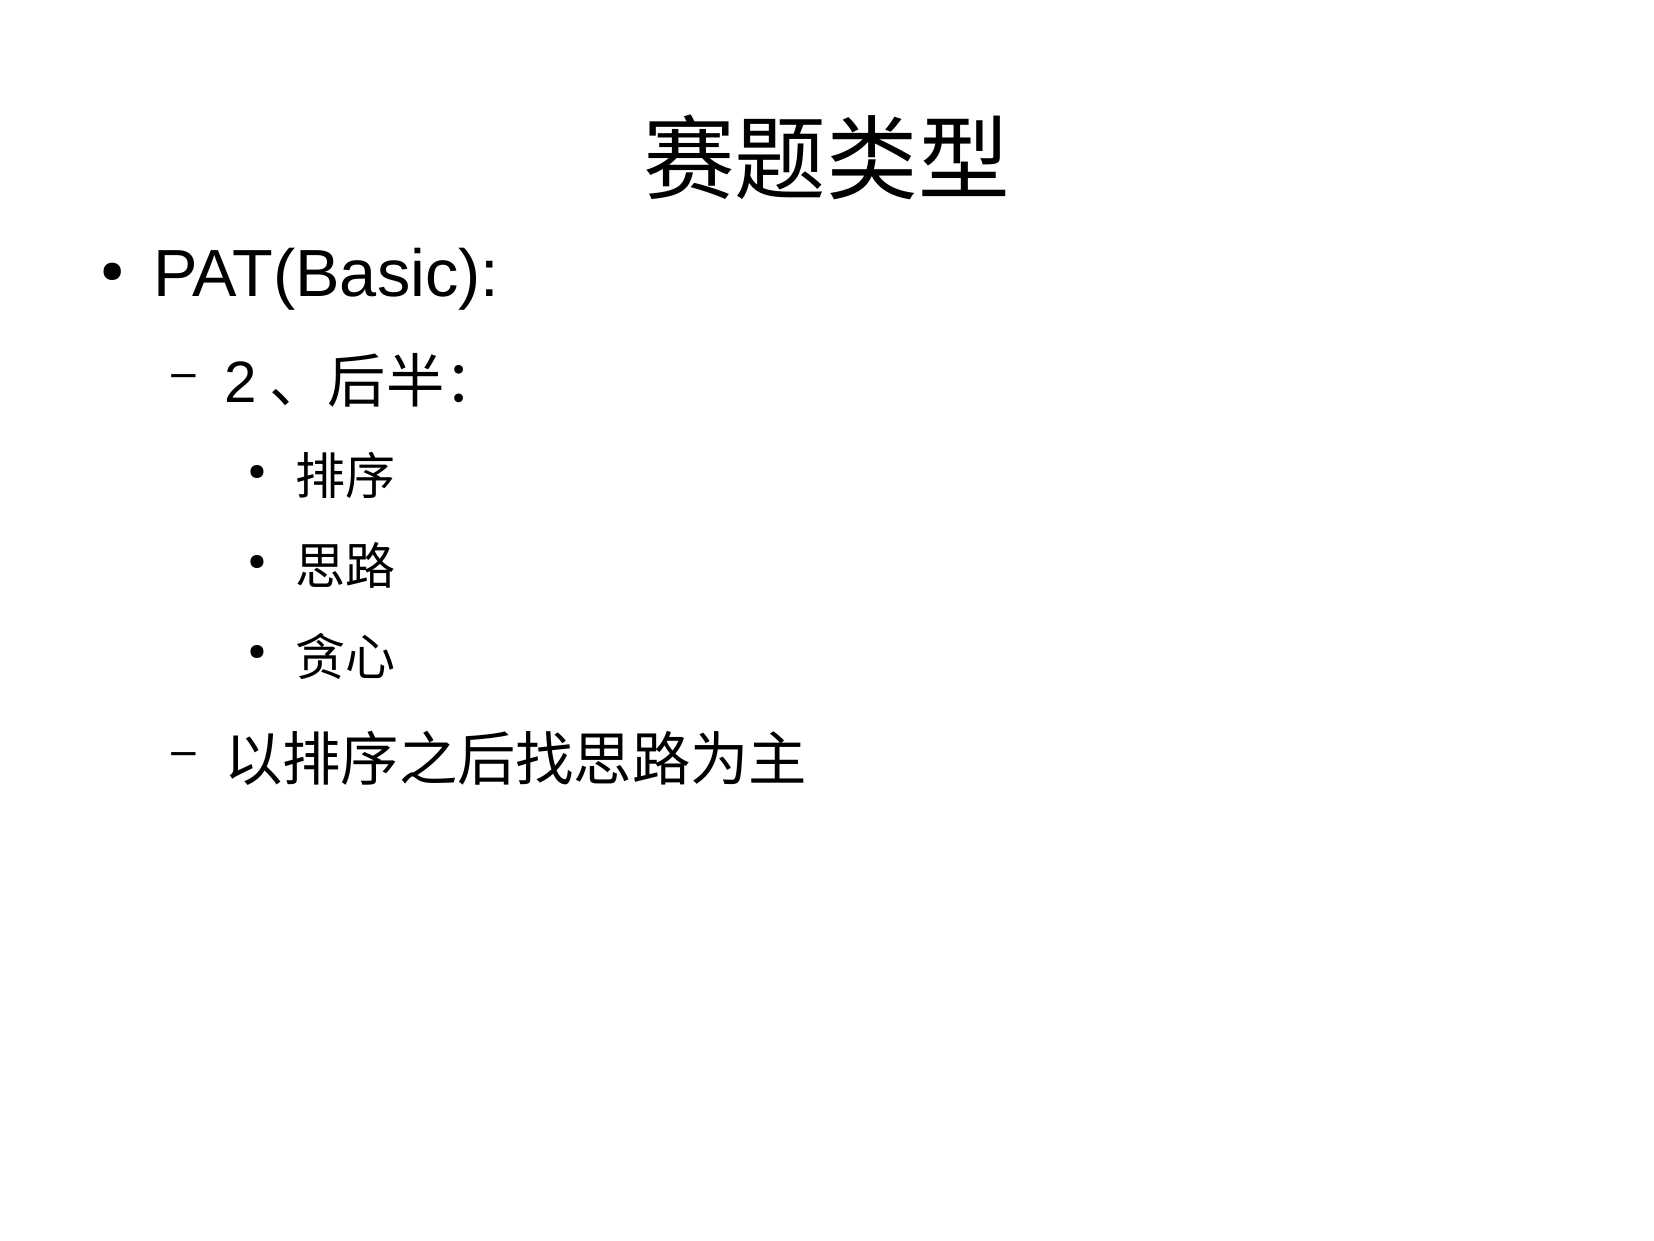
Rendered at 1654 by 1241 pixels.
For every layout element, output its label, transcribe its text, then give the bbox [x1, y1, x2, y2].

list PAT(Basic): 2、后半： 排序 思路 贪心 以排序之后找思路为主 [82, 236, 1571, 1205]
title 赛题类型 [82, 49, 1571, 236]
